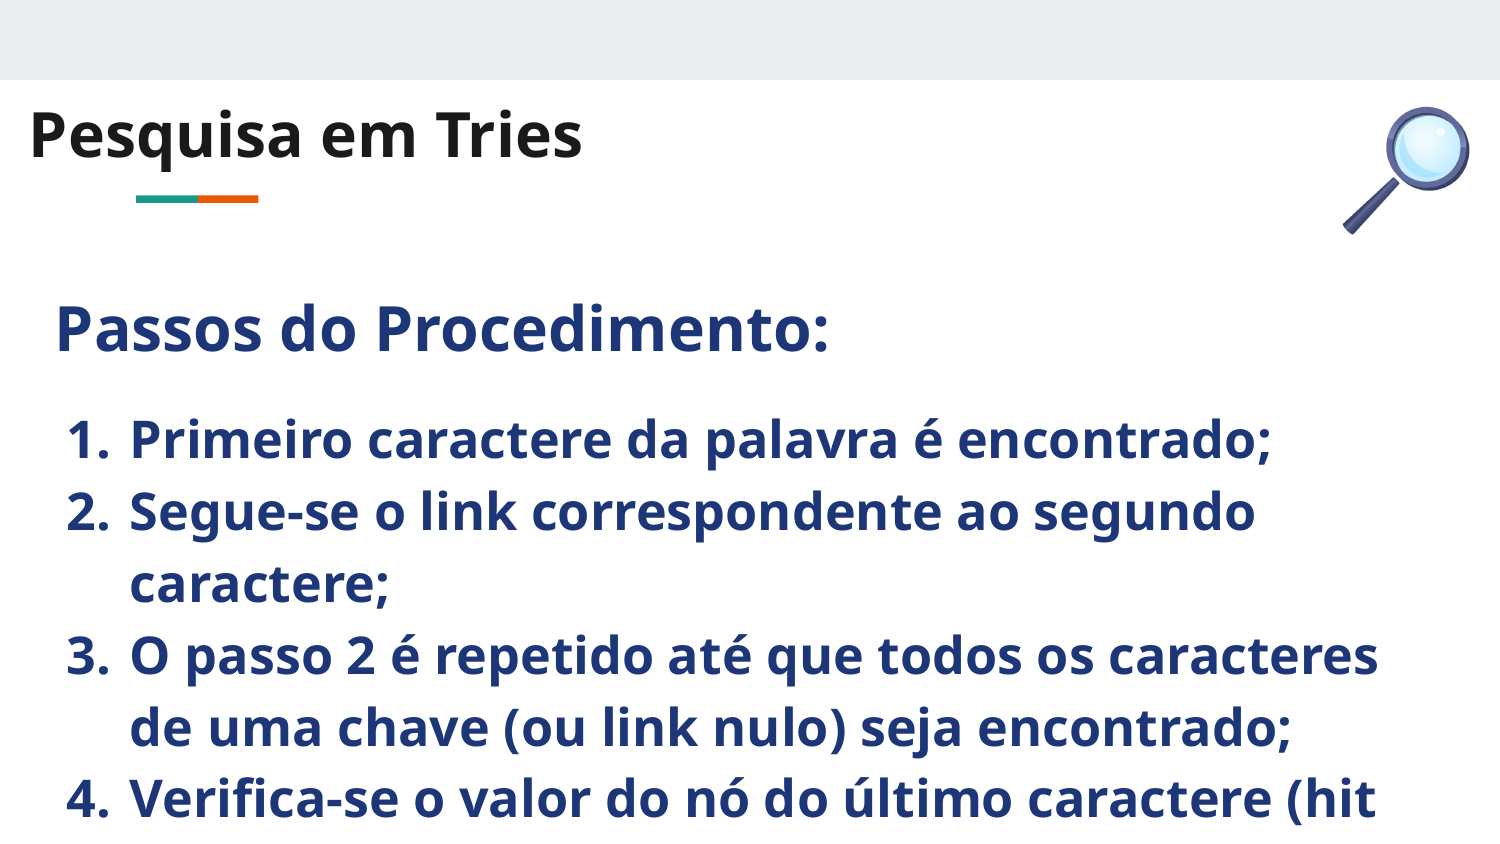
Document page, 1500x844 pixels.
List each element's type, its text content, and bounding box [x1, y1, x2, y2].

title Pesquisa em Tries [13, 80, 1487, 206]
list Passos do Procedimento: Primeiro caractere da palavra é encontrado; Segue-se o link correspondente ao segundo caractere; O passo 2 é repetido até que todos os caracteres de uma chave (ou link nulo) seja encontrado; Verifica-se o valor do nó do último caractere (hit ou miss) [39, 262, 1460, 824]
picture [1337, 101, 1475, 240]
